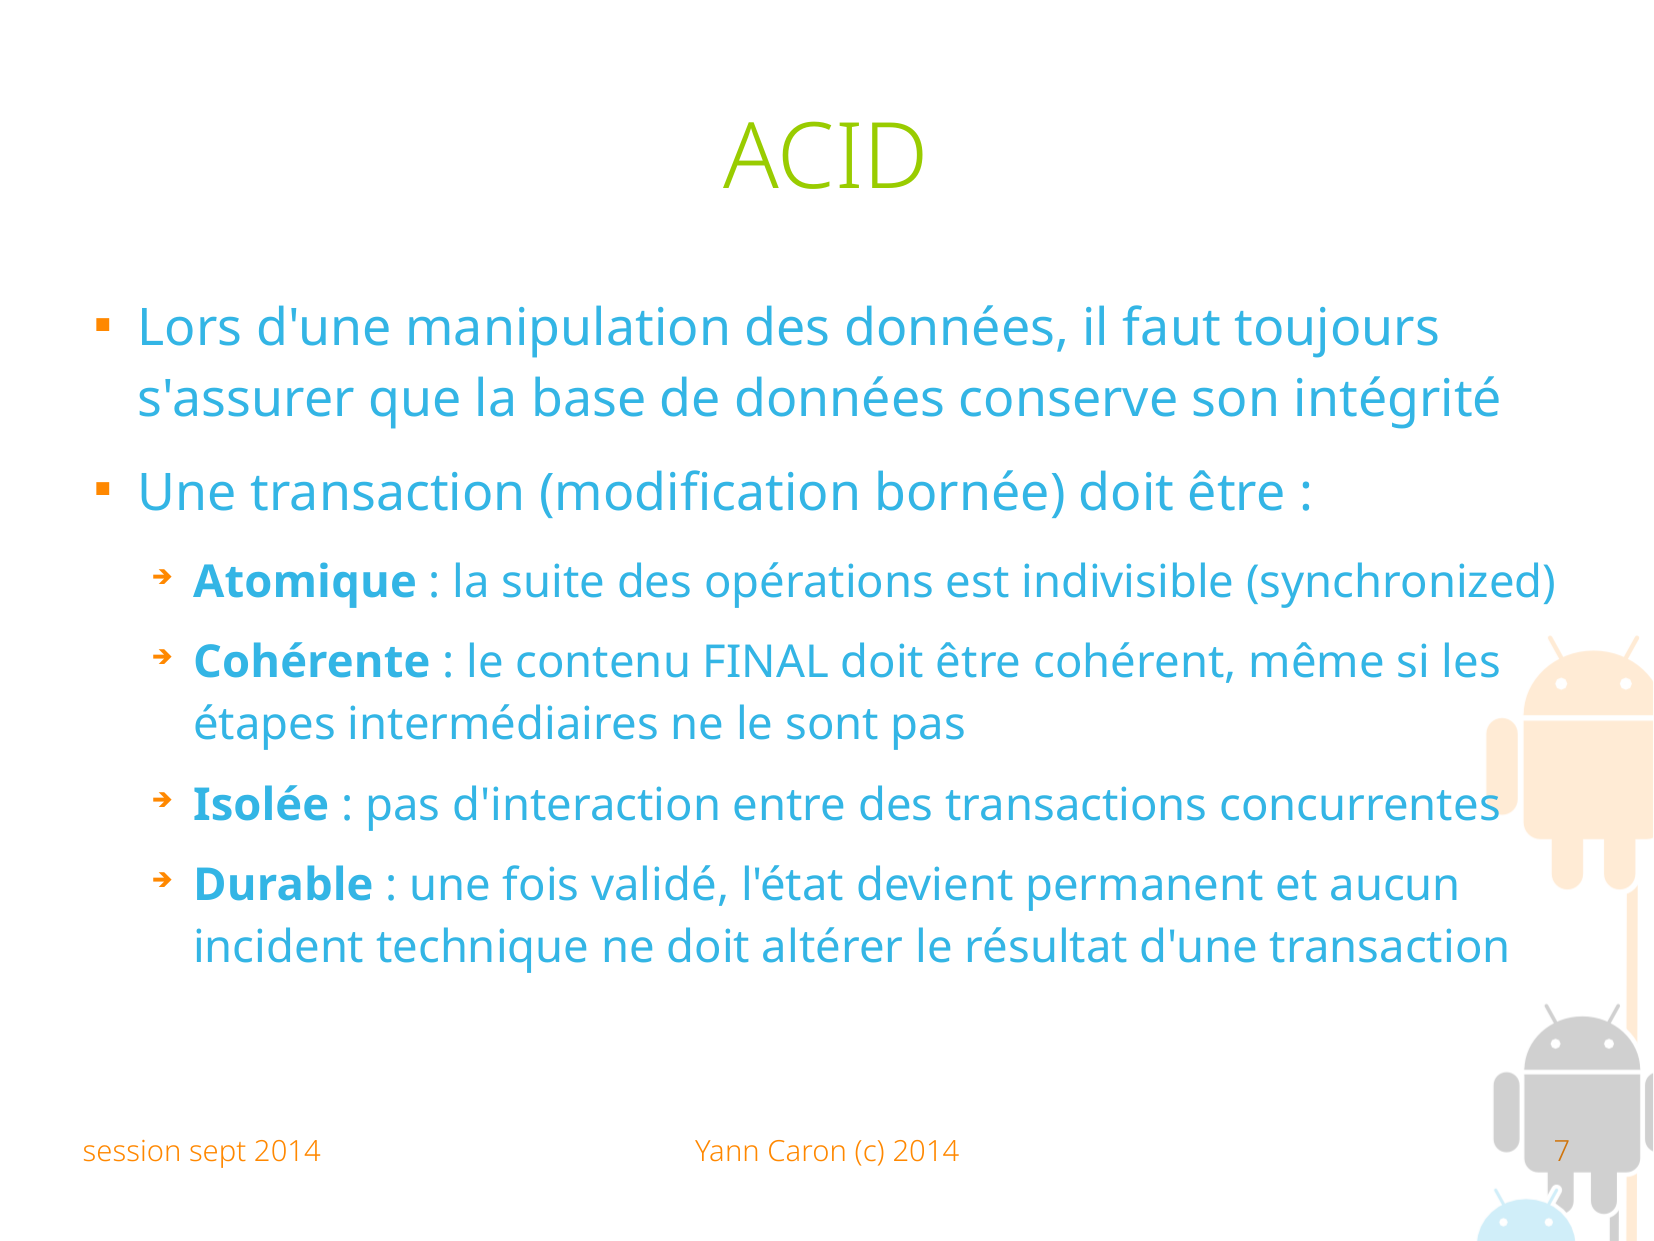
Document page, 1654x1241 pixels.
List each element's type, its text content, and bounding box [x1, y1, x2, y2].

picture [240, 423, 1654, 1241]
title ACID [82, 49, 1571, 257]
list Lors d'une manipulation des données, il faut toujours s'assurer que la base de données conserve son intégrité Une transaction (modification bornée) doit être : Atomique : la suite des opérations est indivisible (synchronized) Cohérente : le contenu FINAL doit être cohérent, même si les étapes intermédiaires ne le sont pas Isolée : pas d'interaction entre des transactions concurrentes Durable : une fois validé, l'état devient permanent et aucun incident technique ne doit altérer le résultat d'une transaction [82, 290, 1571, 1010]
